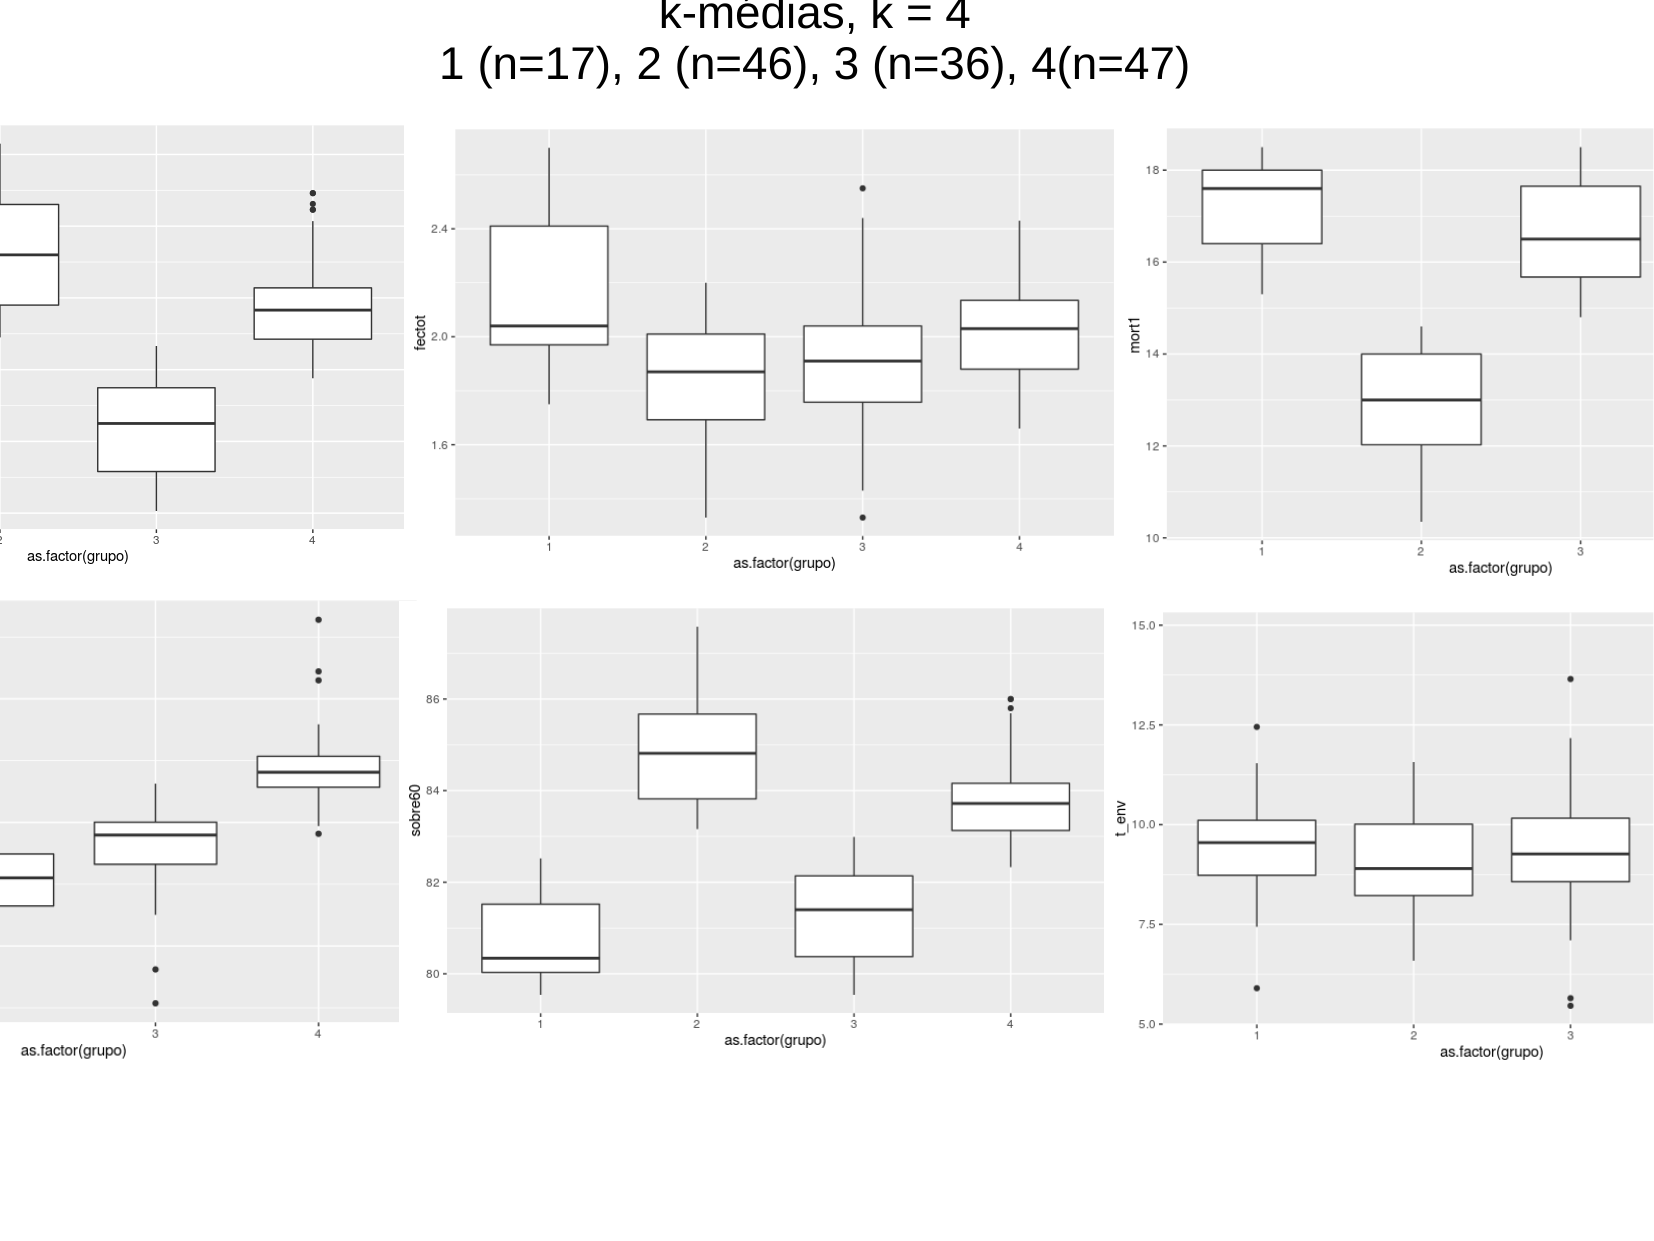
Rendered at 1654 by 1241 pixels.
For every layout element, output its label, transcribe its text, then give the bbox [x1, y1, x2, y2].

title k-médias, k = 4 1 (n=17), 2 (n=46), 3 (n=36), 4(n=47) [70, 0, 1560, 122]
picture [0, 118, 1654, 583]
picture [0, 593, 1654, 1067]
